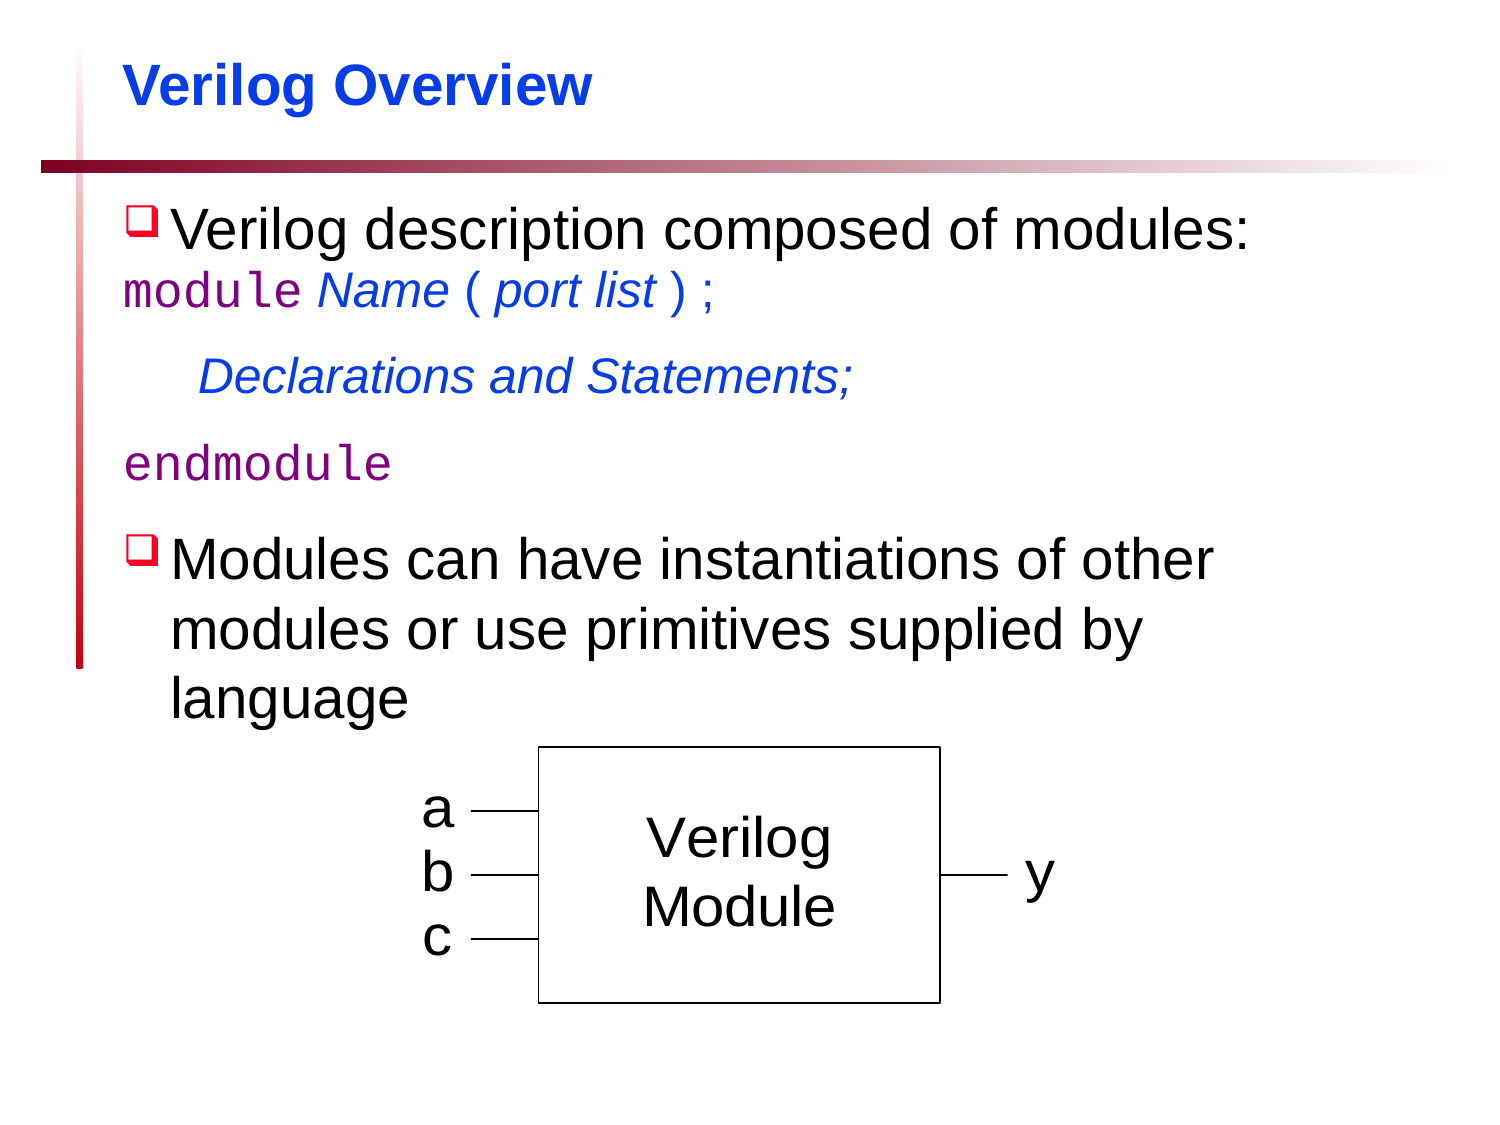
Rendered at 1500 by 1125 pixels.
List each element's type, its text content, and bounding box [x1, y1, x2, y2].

picture [362, 737, 1117, 1013]
title Verilog Overview [112, 43, 1400, 187]
list Verilog description composed of modules: module Name ( port list ) ; Declarations and Statements; endmodule Modules can have instantiations of other modules or use primitives supplied by language [112, 187, 1400, 849]
